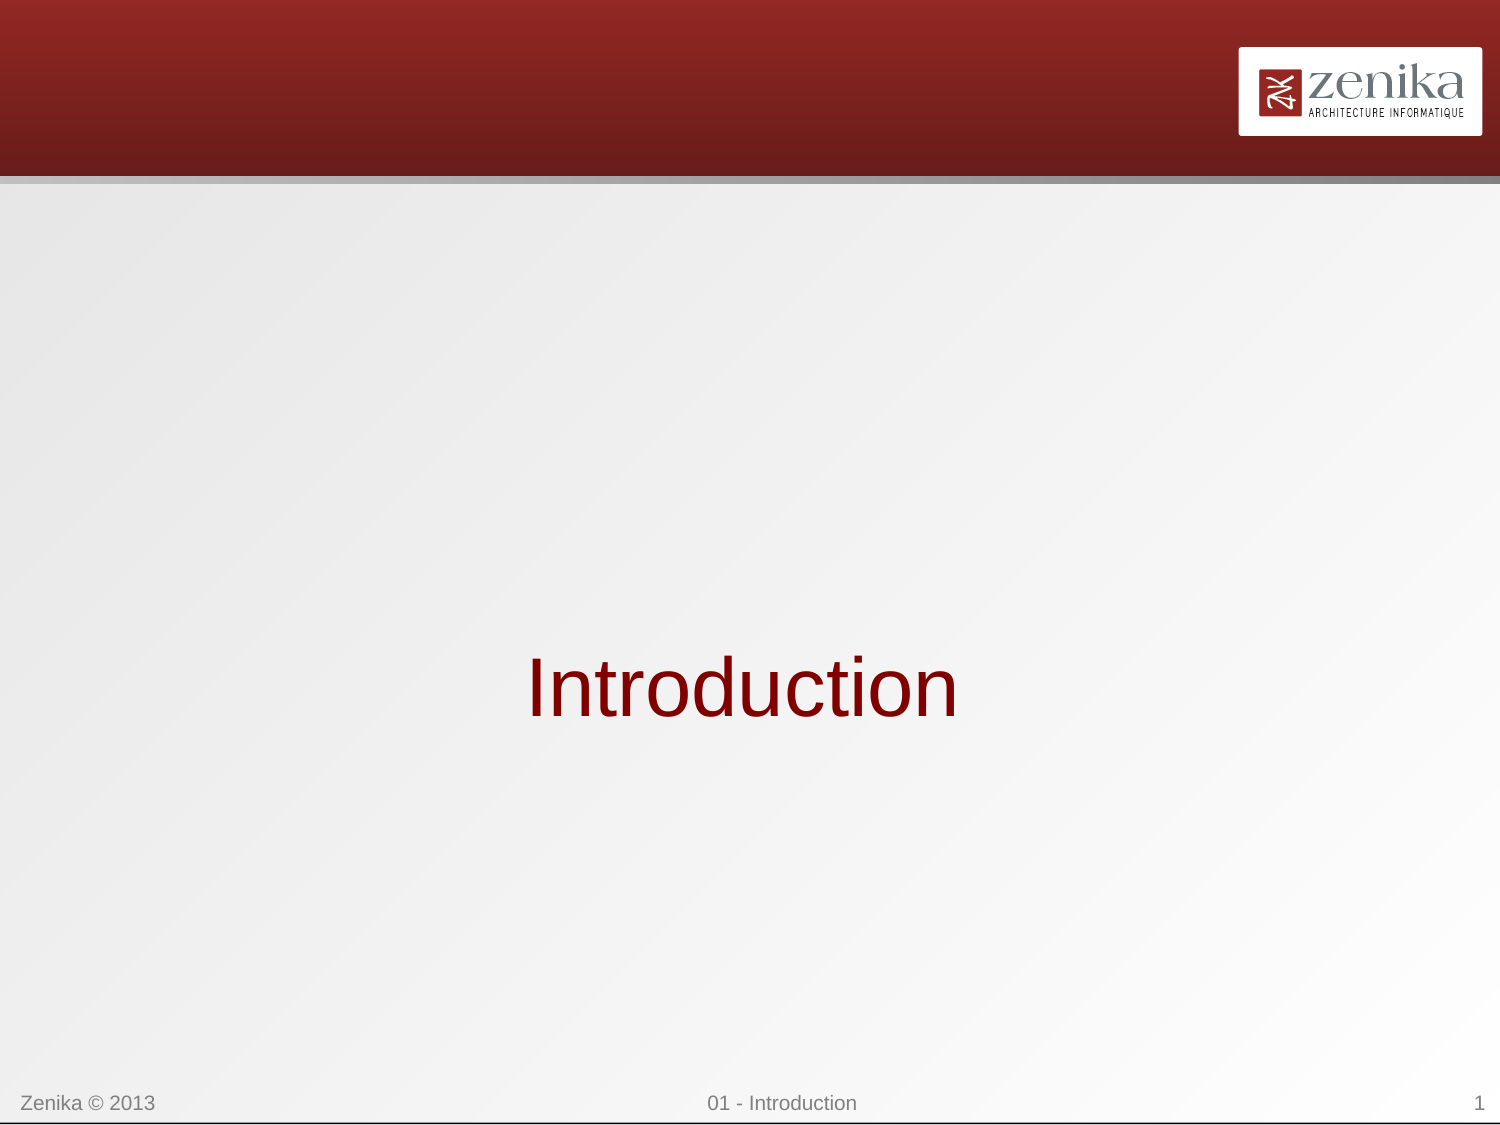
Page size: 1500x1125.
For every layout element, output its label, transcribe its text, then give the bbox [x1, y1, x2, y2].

picture [1257, 58, 1464, 125]
subtitle Introduction [50, 249, 1435, 1079]
